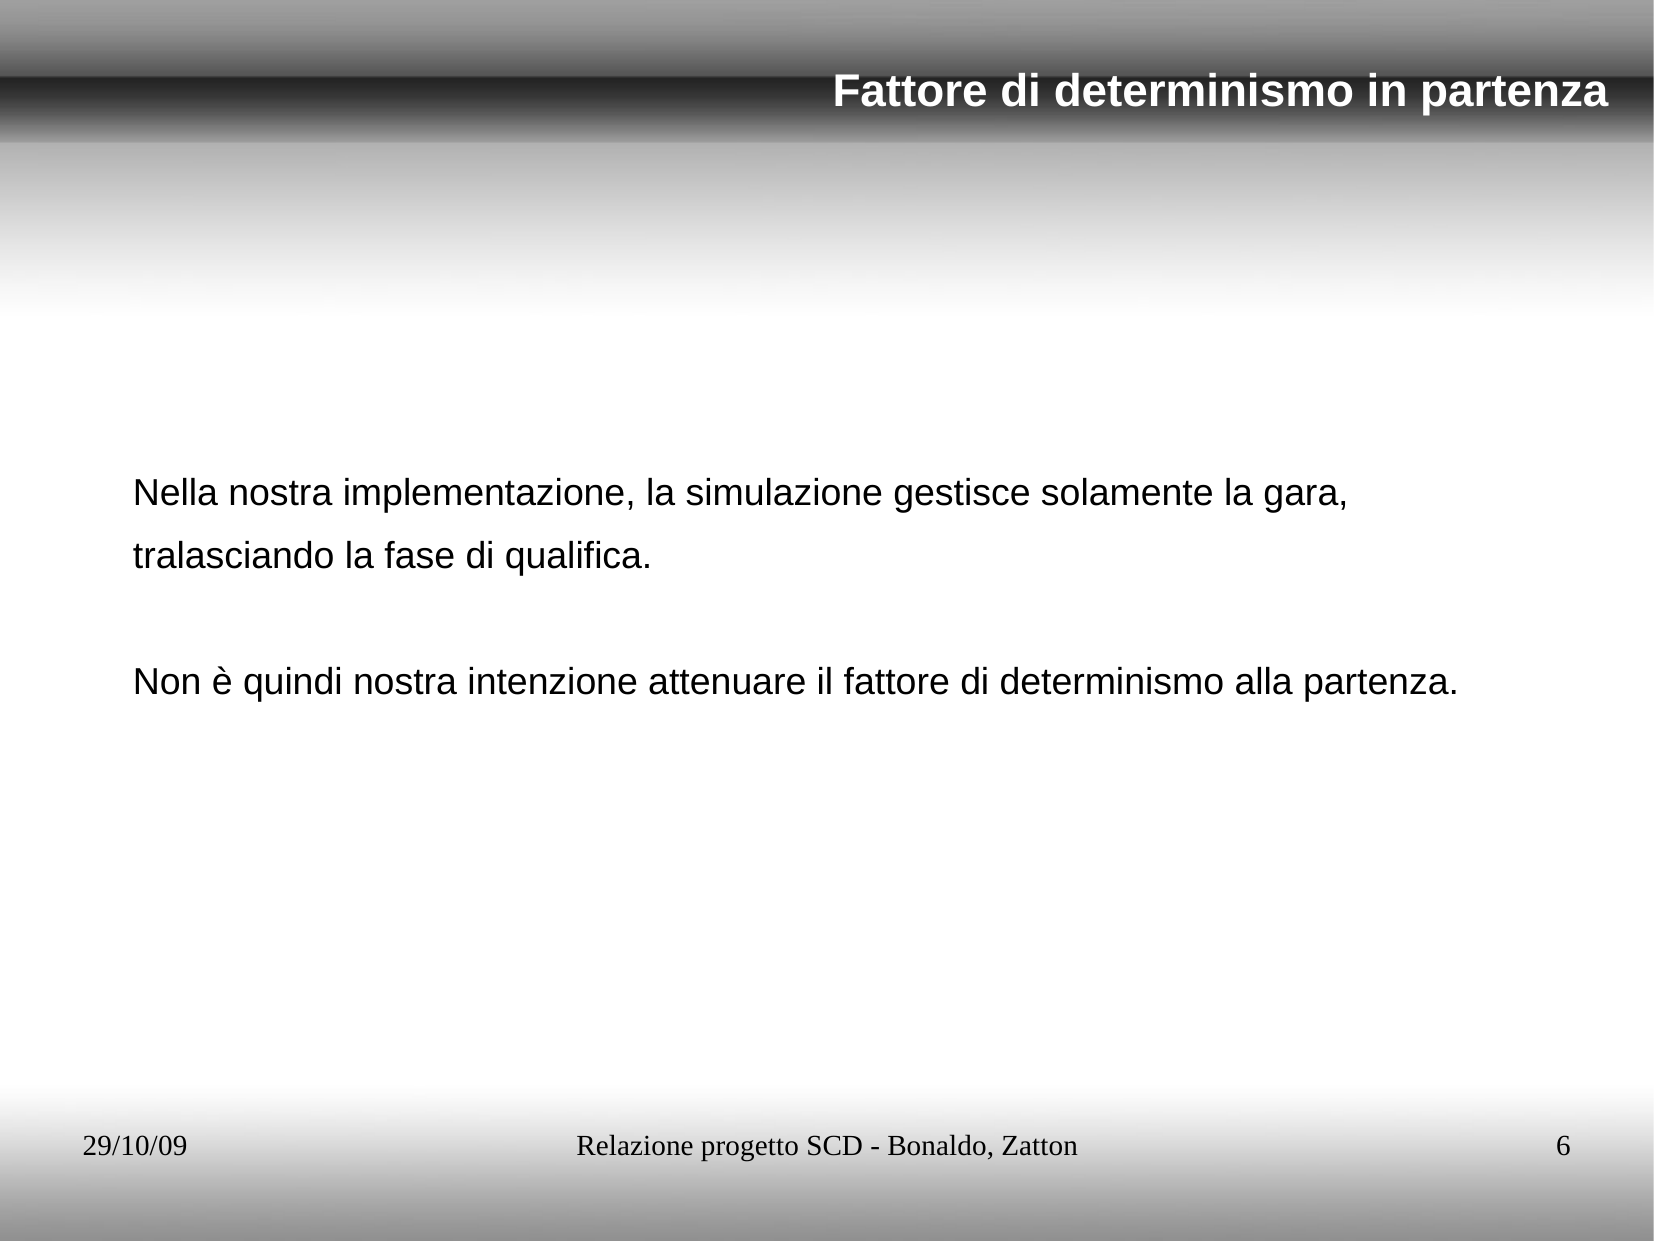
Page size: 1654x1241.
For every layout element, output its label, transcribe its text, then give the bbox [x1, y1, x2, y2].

text_box Nella nostra implementazione, la simulazione gestisce solamente la gara, tralasciando la fase di qualifica. Non è quindi nostra intenzione attenuare il fattore di determinismo alla partenza. [118, 442, 1506, 827]
text_box Fattore di determinismo in partenza [354, 31, 1625, 119]
picture [0, 0, 1654, 1241]
